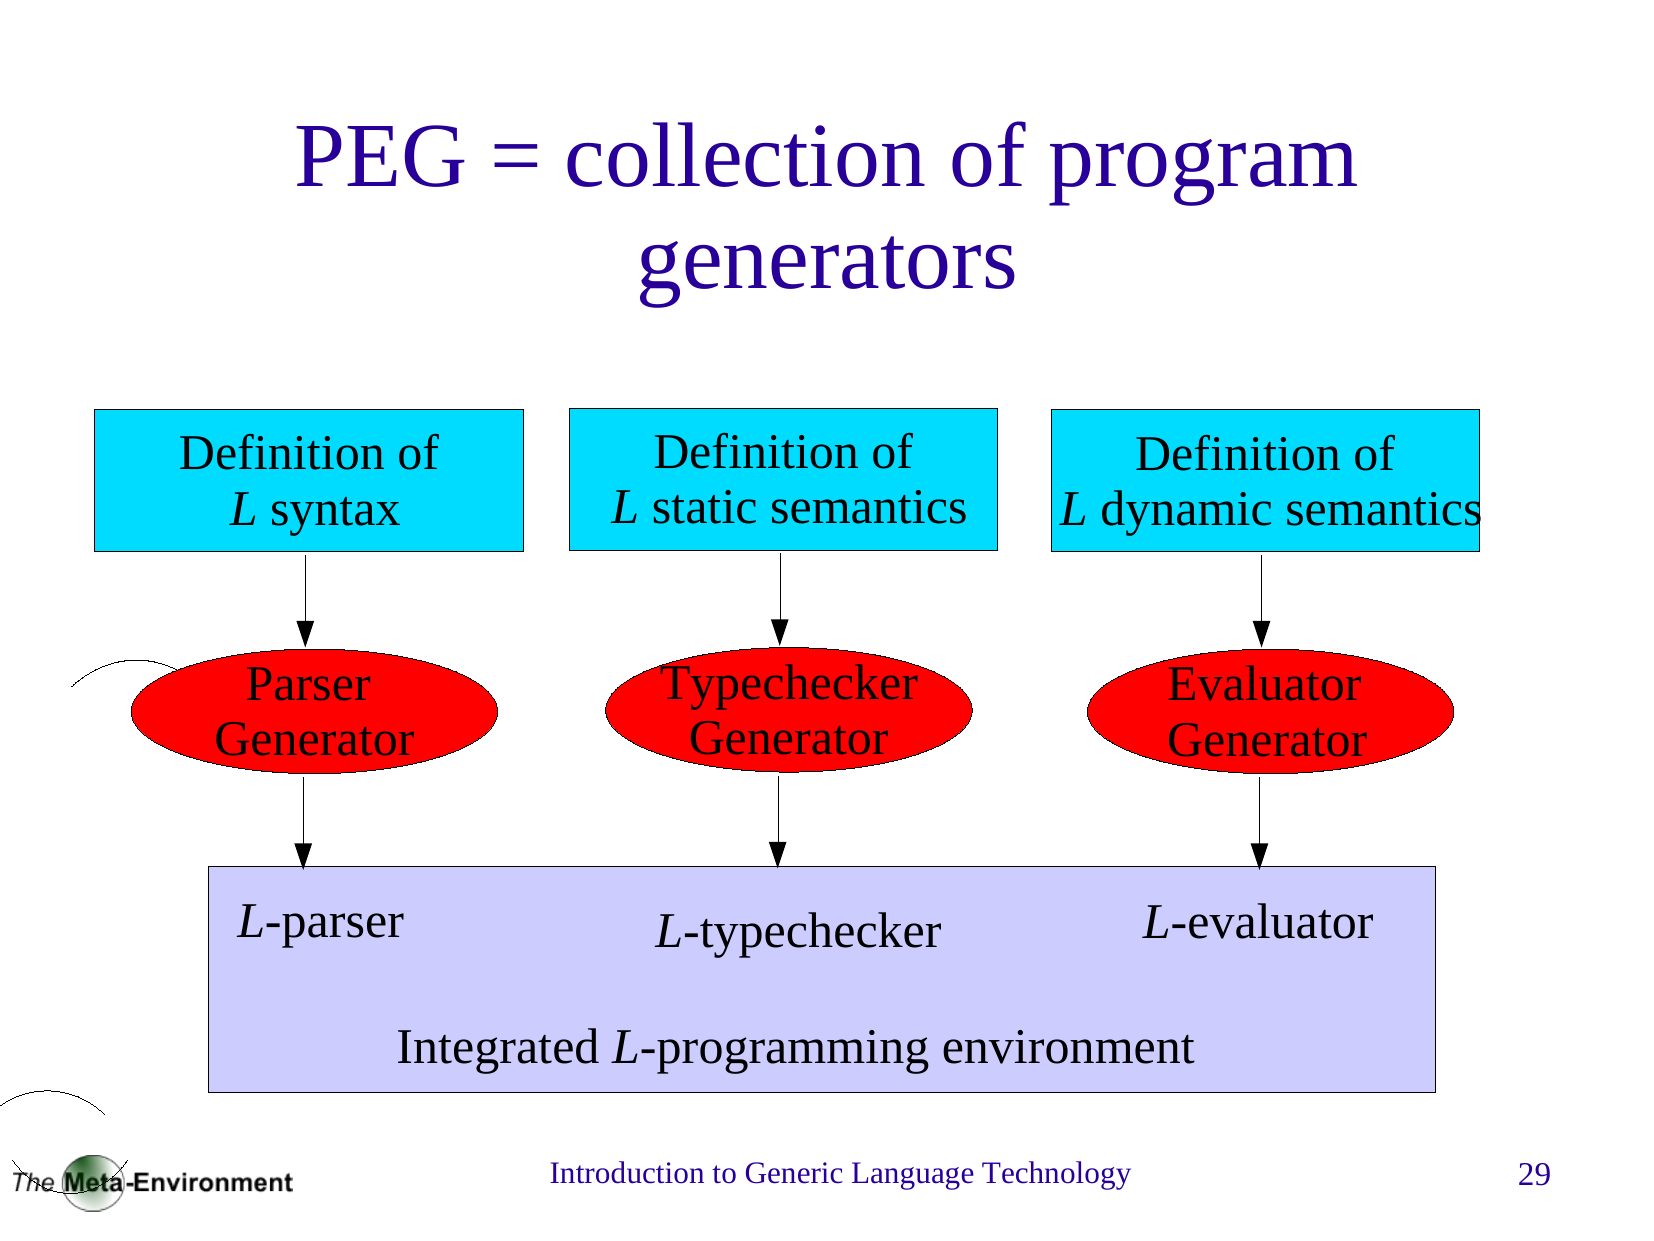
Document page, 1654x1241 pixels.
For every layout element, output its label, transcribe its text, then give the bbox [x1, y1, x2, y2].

title PEG = collection of program generators [121, 102, 1534, 311]
text_box Definition of L dynamic semantics [1051, 409, 1480, 552]
text_box L-parser [237, 892, 407, 953]
text_box Typechecker Generator [605, 647, 973, 773]
text_box Integrated L-programming environment [396, 1018, 1211, 1079]
text_box L-evaluator [1142, 894, 1397, 955]
text_box Definition of L static semantics [569, 408, 998, 551]
text_box Evaluator Generator [1087, 649, 1454, 774]
text_box L-typechecker [655, 902, 951, 963]
text_box Parser Generator [131, 649, 498, 774]
picture [13, 1155, 293, 1212]
text_box Definition of L syntax [94, 409, 524, 552]
text_box [208, 866, 1436, 1093]
